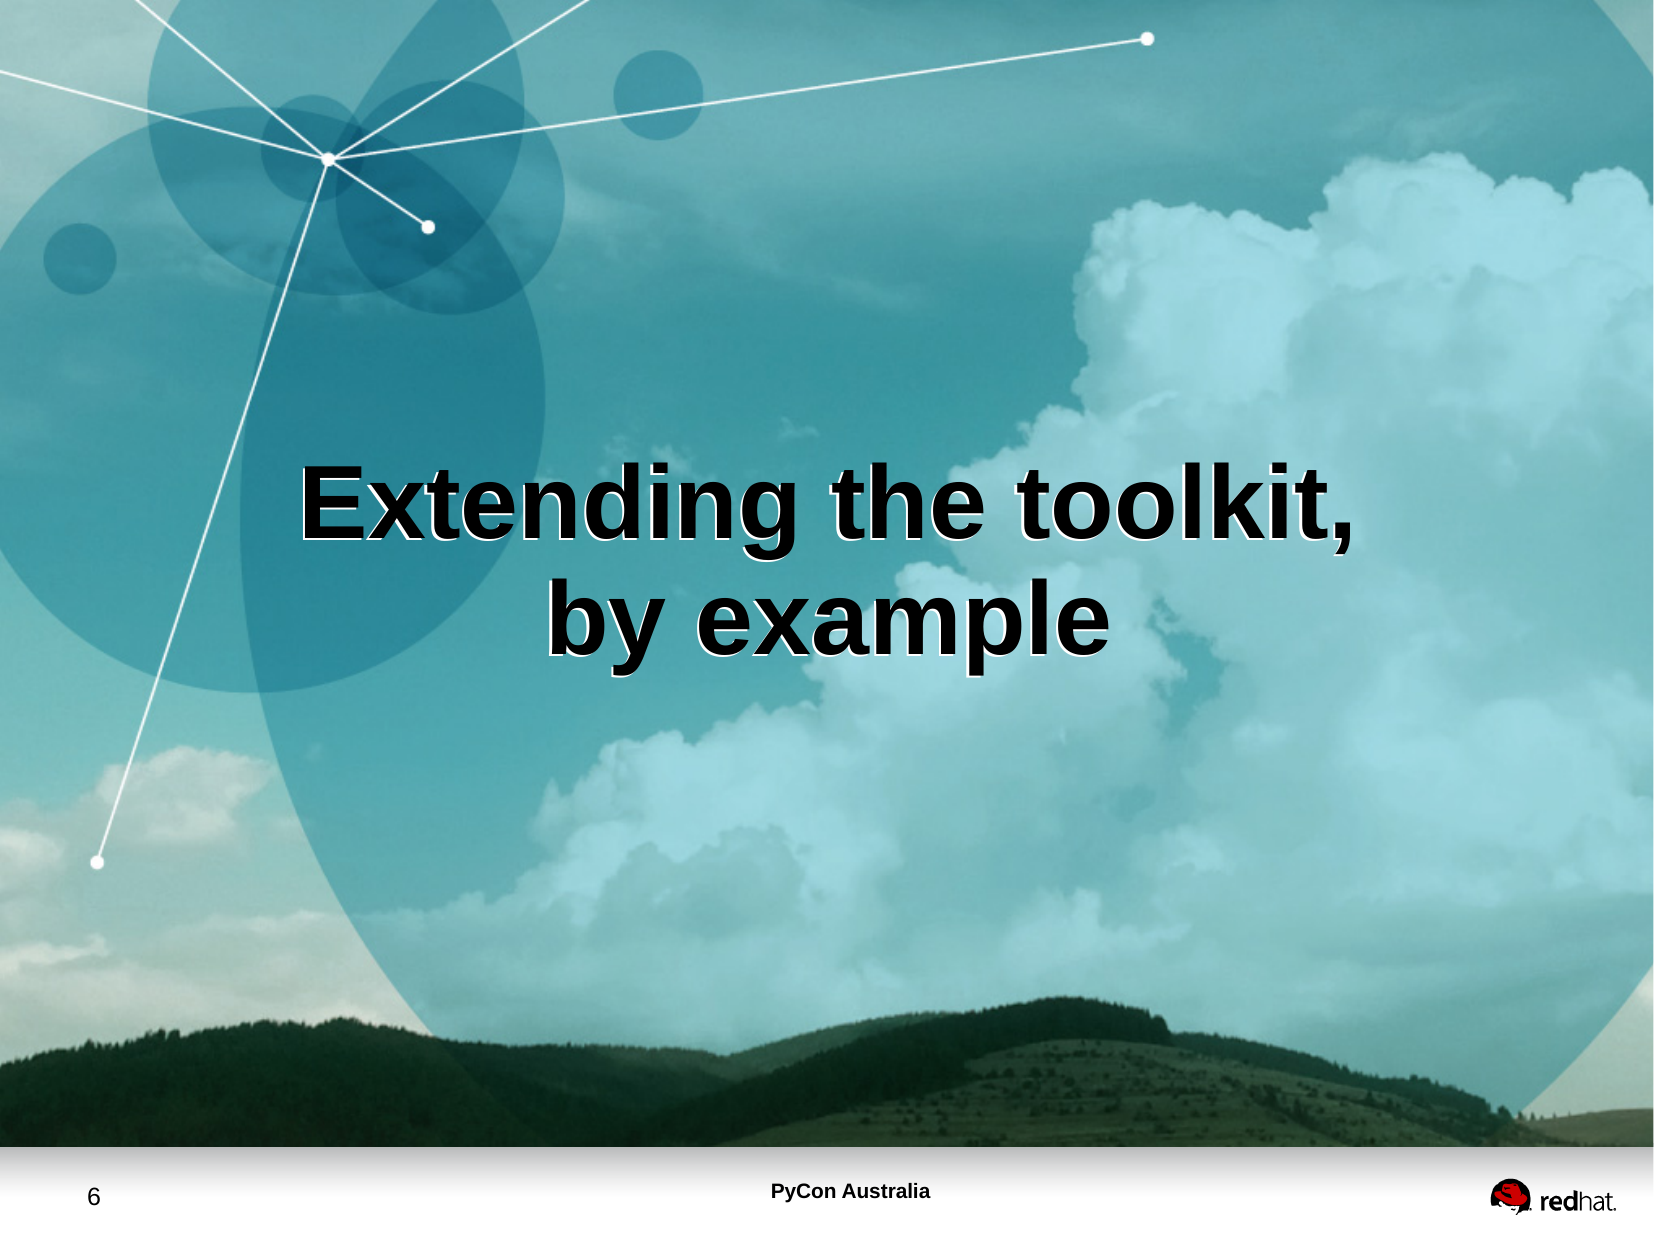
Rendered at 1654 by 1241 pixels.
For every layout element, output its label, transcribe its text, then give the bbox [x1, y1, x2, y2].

title Extending the toolkit, by example [84, 260, 1574, 861]
picture [0, 0, 1654, 1241]
